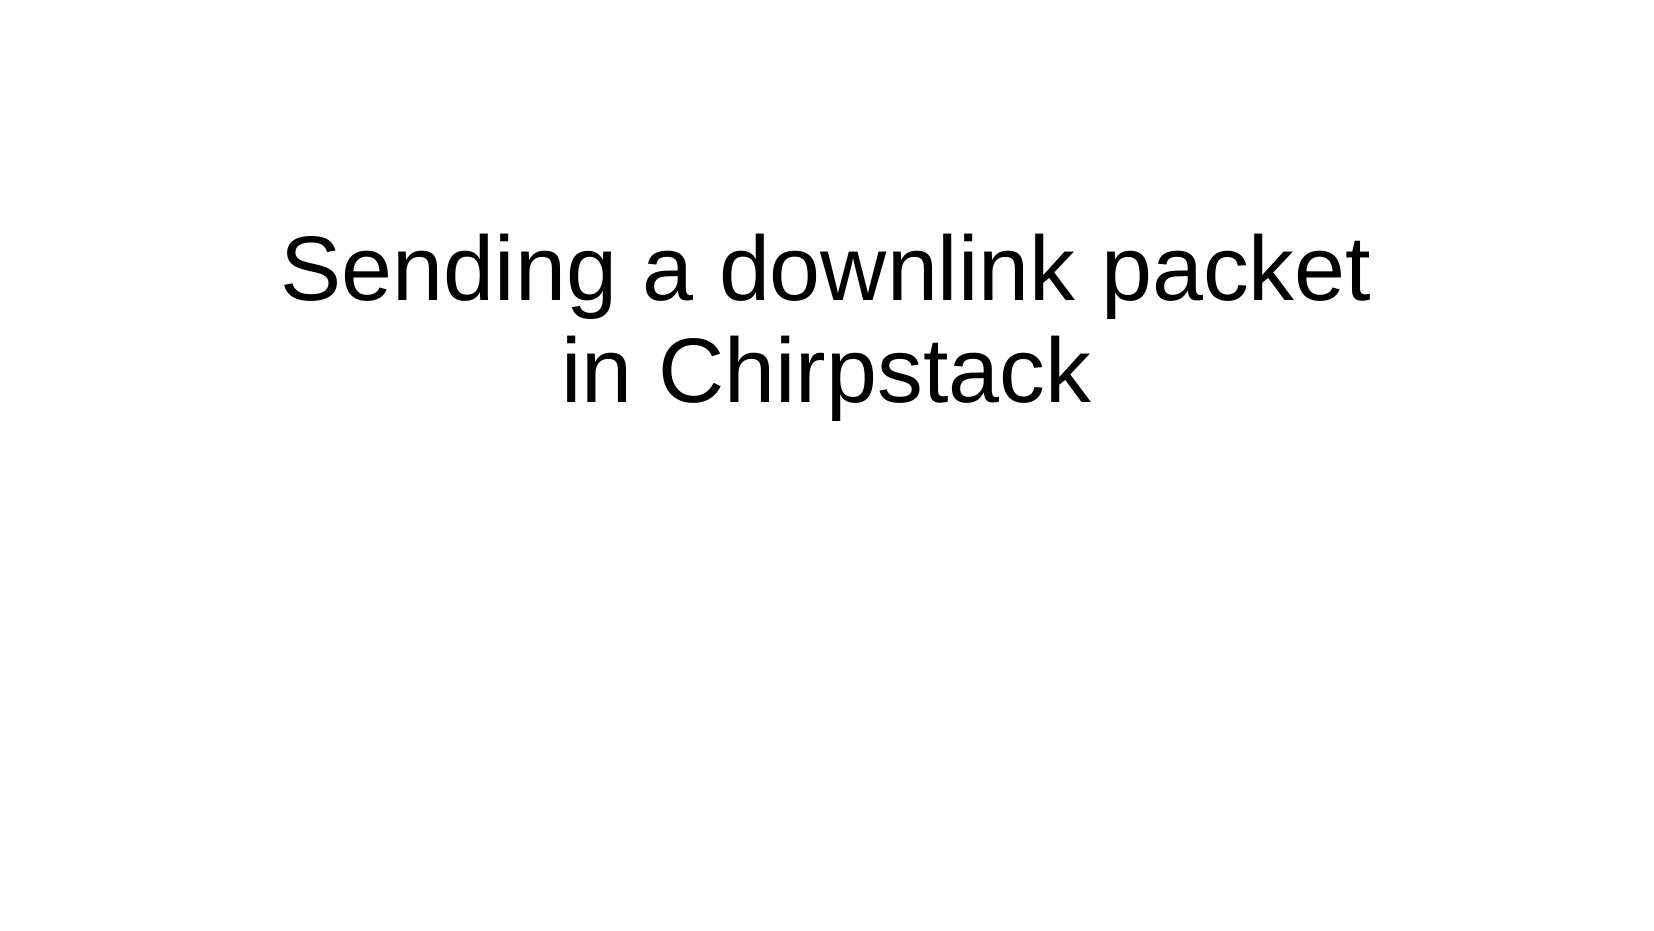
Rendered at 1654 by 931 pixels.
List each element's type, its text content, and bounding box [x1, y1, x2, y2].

title Sending a downlink packet in Chirpstack [82, 217, 1571, 423]
